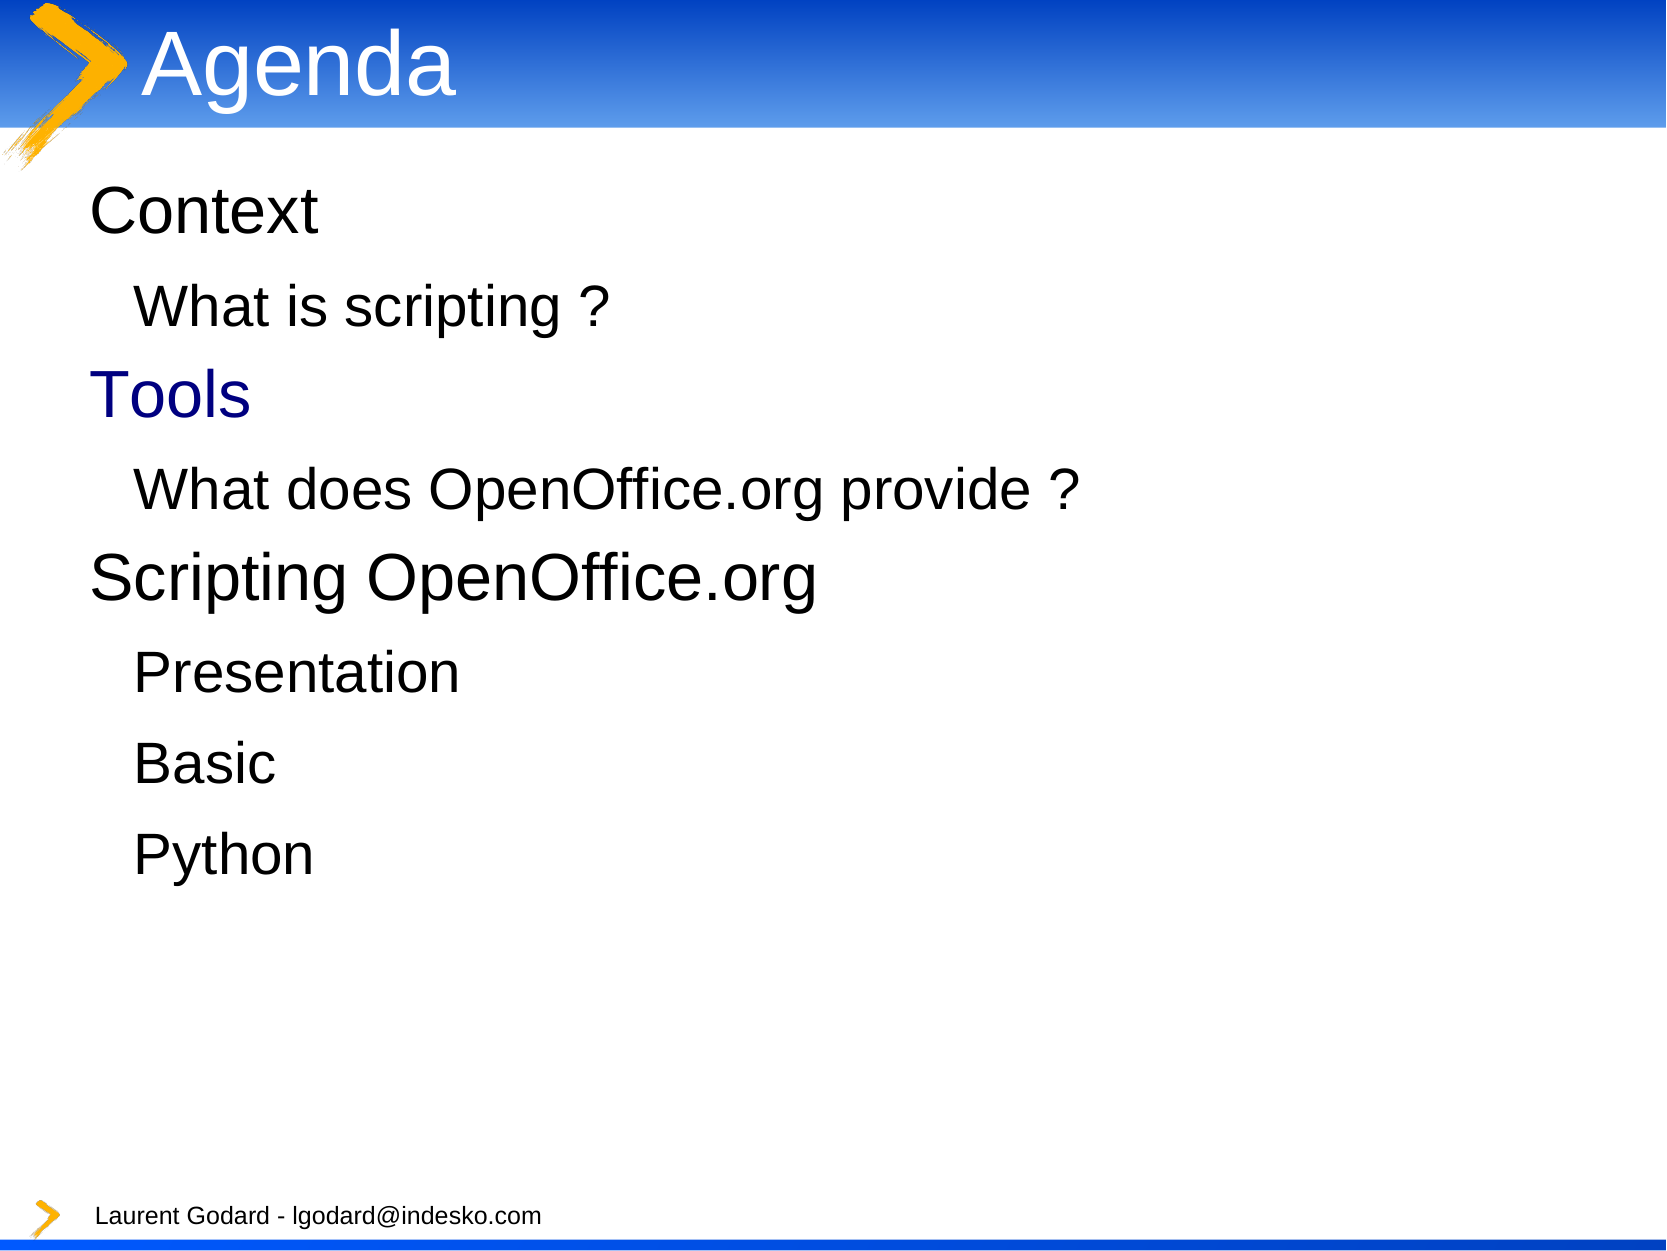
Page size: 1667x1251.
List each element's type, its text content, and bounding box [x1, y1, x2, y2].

picture [29, 1200, 60, 1241]
list Context What is scripting ? Tools What does OpenOffice.org provide ? Scripting OpenOffice.org Presentation Basic Python [36, 178, 1631, 1200]
title Agenda [137, 0, 1586, 128]
picture [2, 2, 128, 172]
